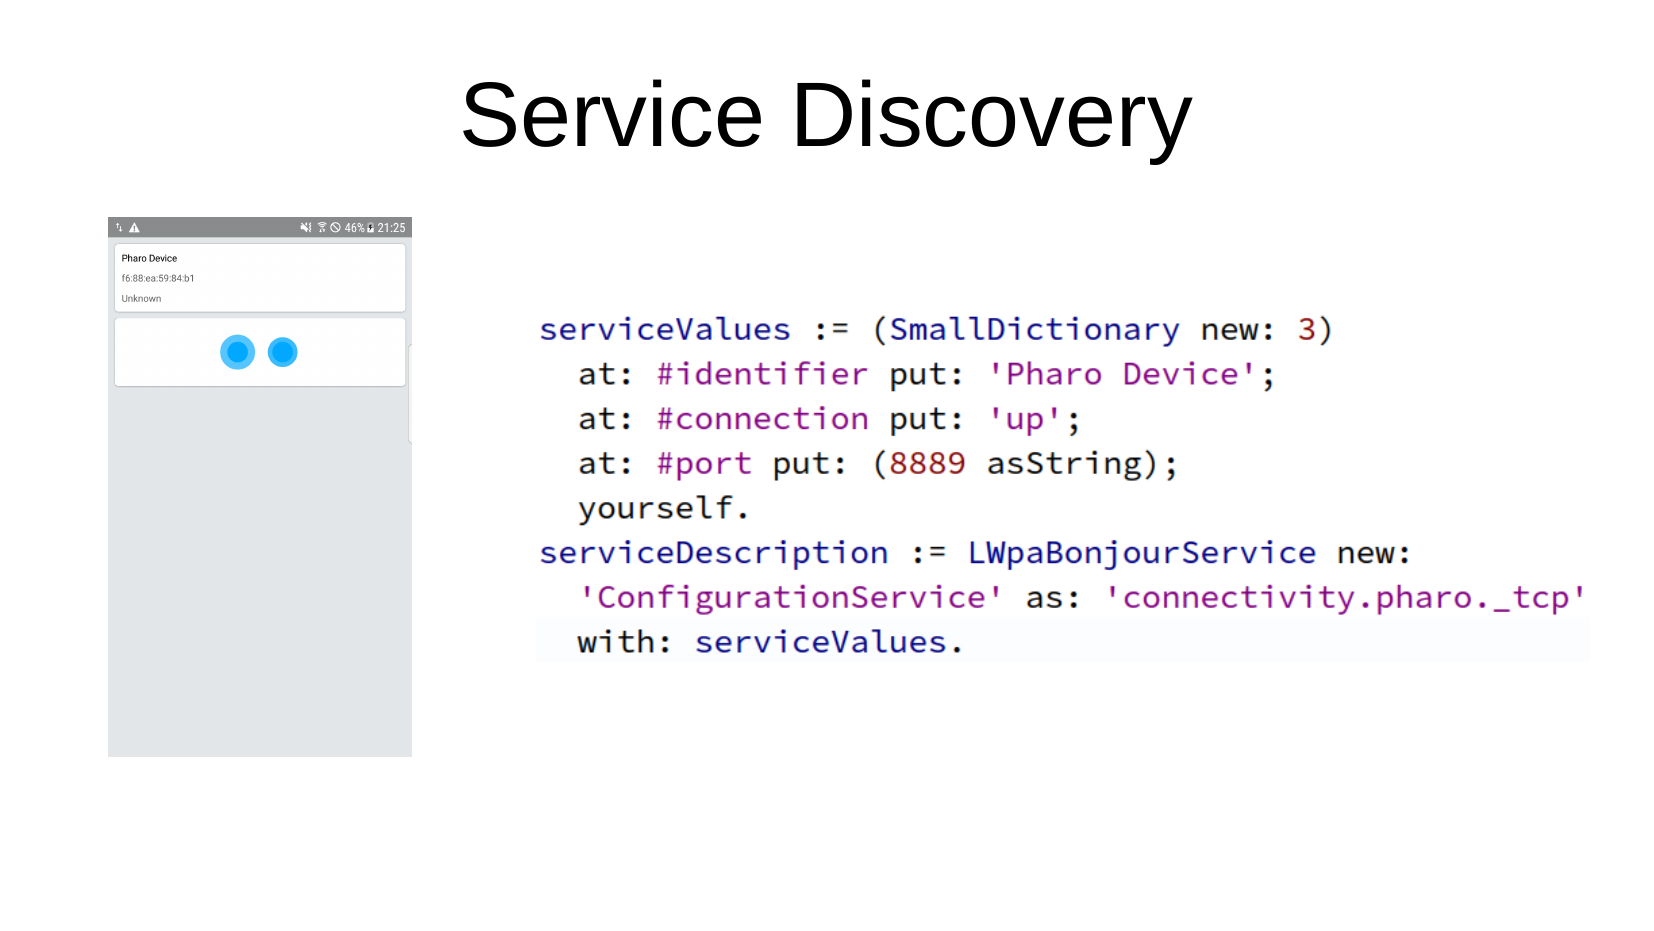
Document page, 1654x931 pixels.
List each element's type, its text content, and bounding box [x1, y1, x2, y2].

picture [536, 298, 1590, 677]
picture [108, 217, 412, 758]
title Service Discovery [82, 37, 1571, 193]
